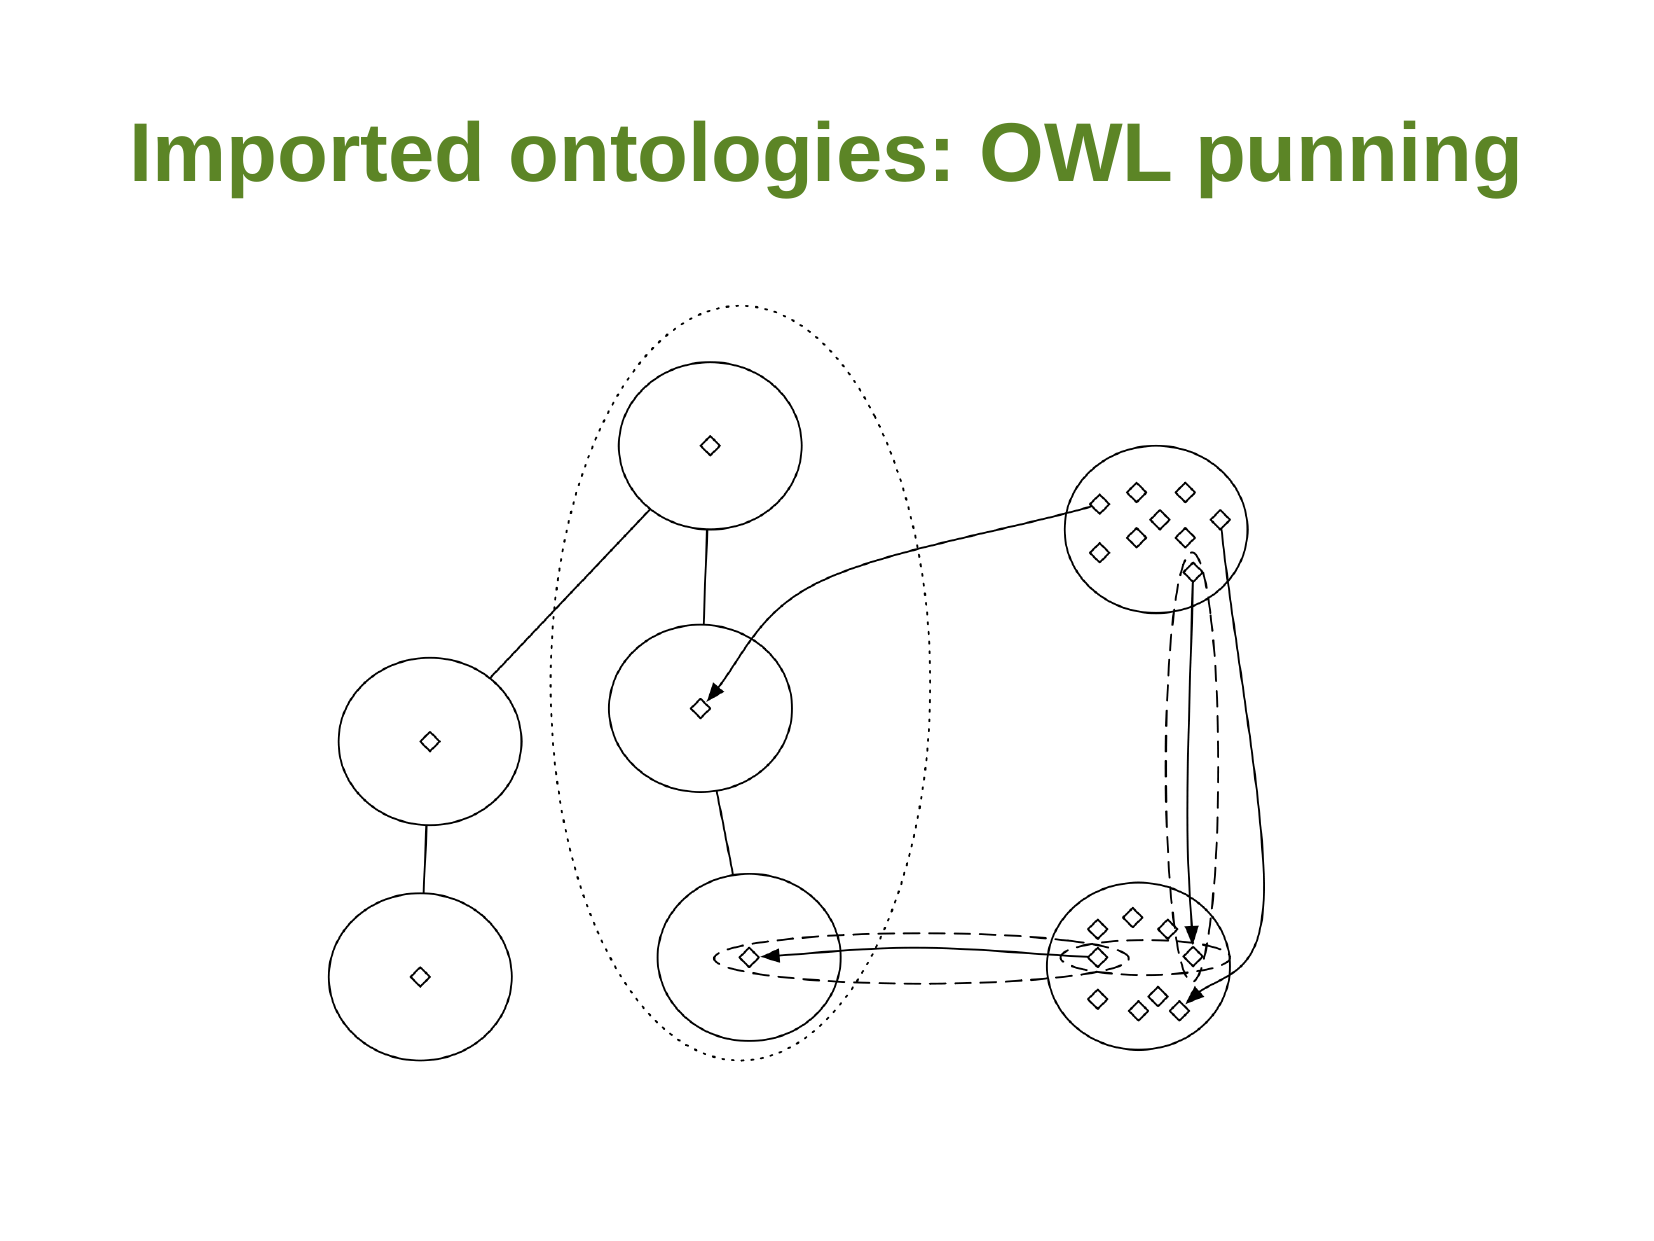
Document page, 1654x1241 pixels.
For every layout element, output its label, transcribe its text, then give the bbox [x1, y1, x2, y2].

picture [324, 301, 1268, 1063]
title Imported ontologies: OWL punning [82, 49, 1571, 257]
